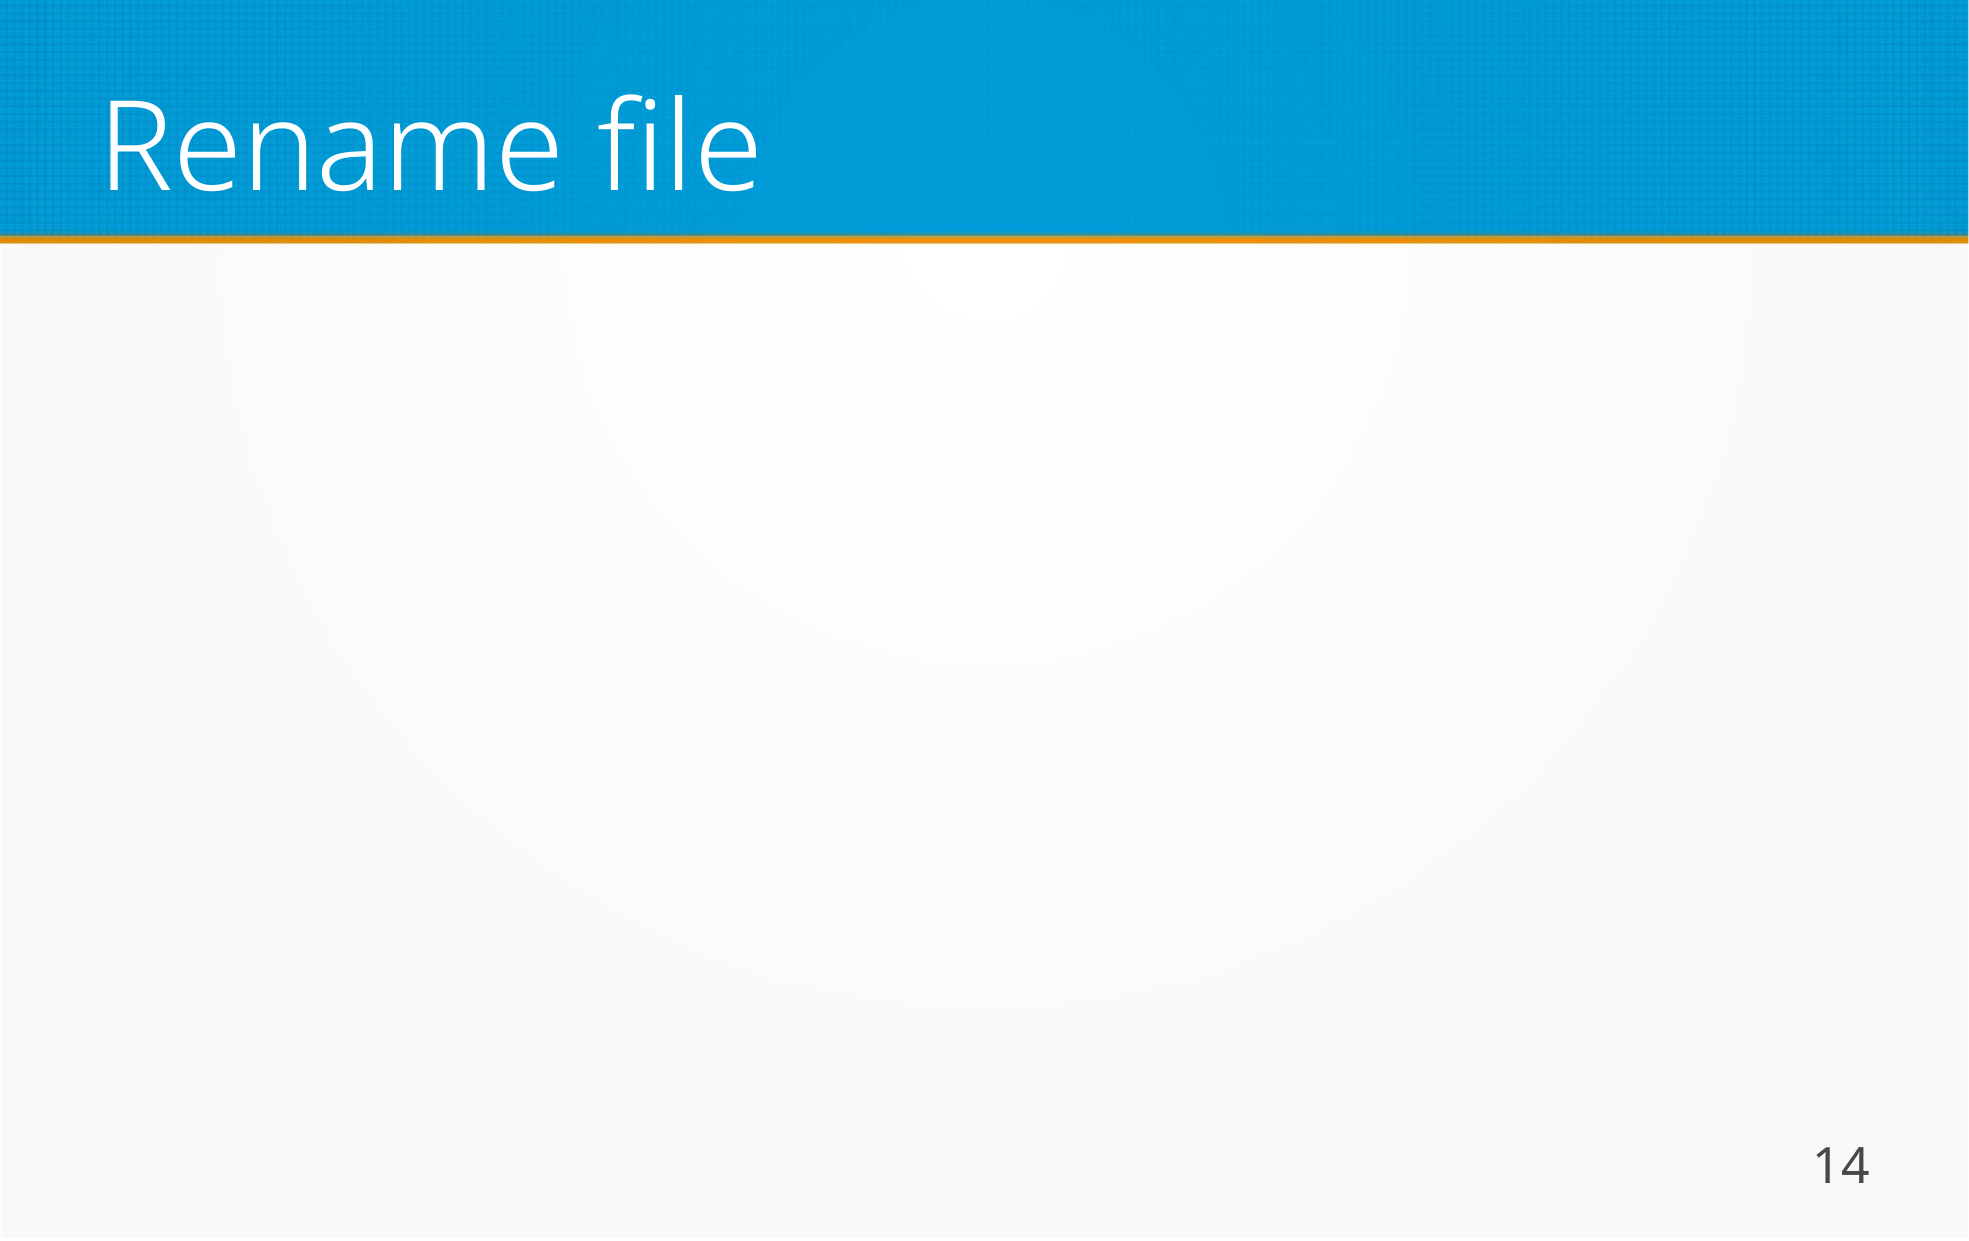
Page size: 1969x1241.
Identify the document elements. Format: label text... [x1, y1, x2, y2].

picture [0, 233, 1969, 1241]
title Rename file [98, 19, 1870, 227]
